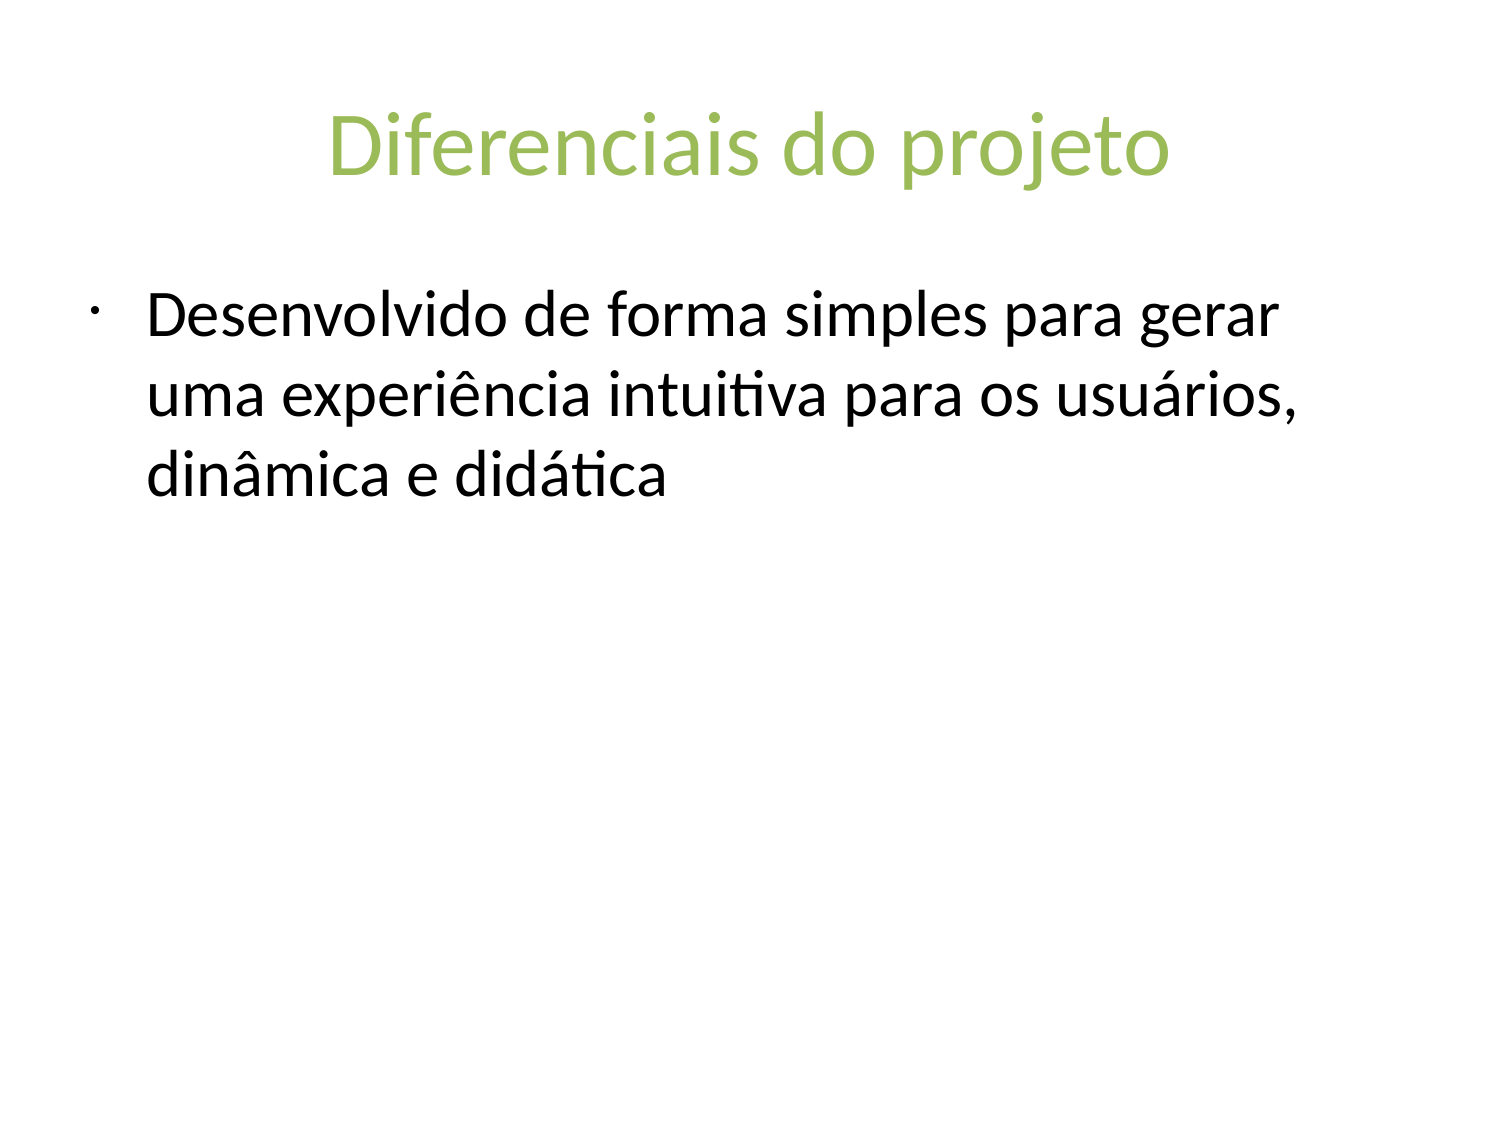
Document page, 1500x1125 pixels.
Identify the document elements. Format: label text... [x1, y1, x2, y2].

title Diferenciais do projeto [75, 45, 1425, 233]
list Desenvolvido de forma simples para gerar uma experiência intuitiva para os usuários, dinâmica e didática [75, 262, 1425, 1005]
